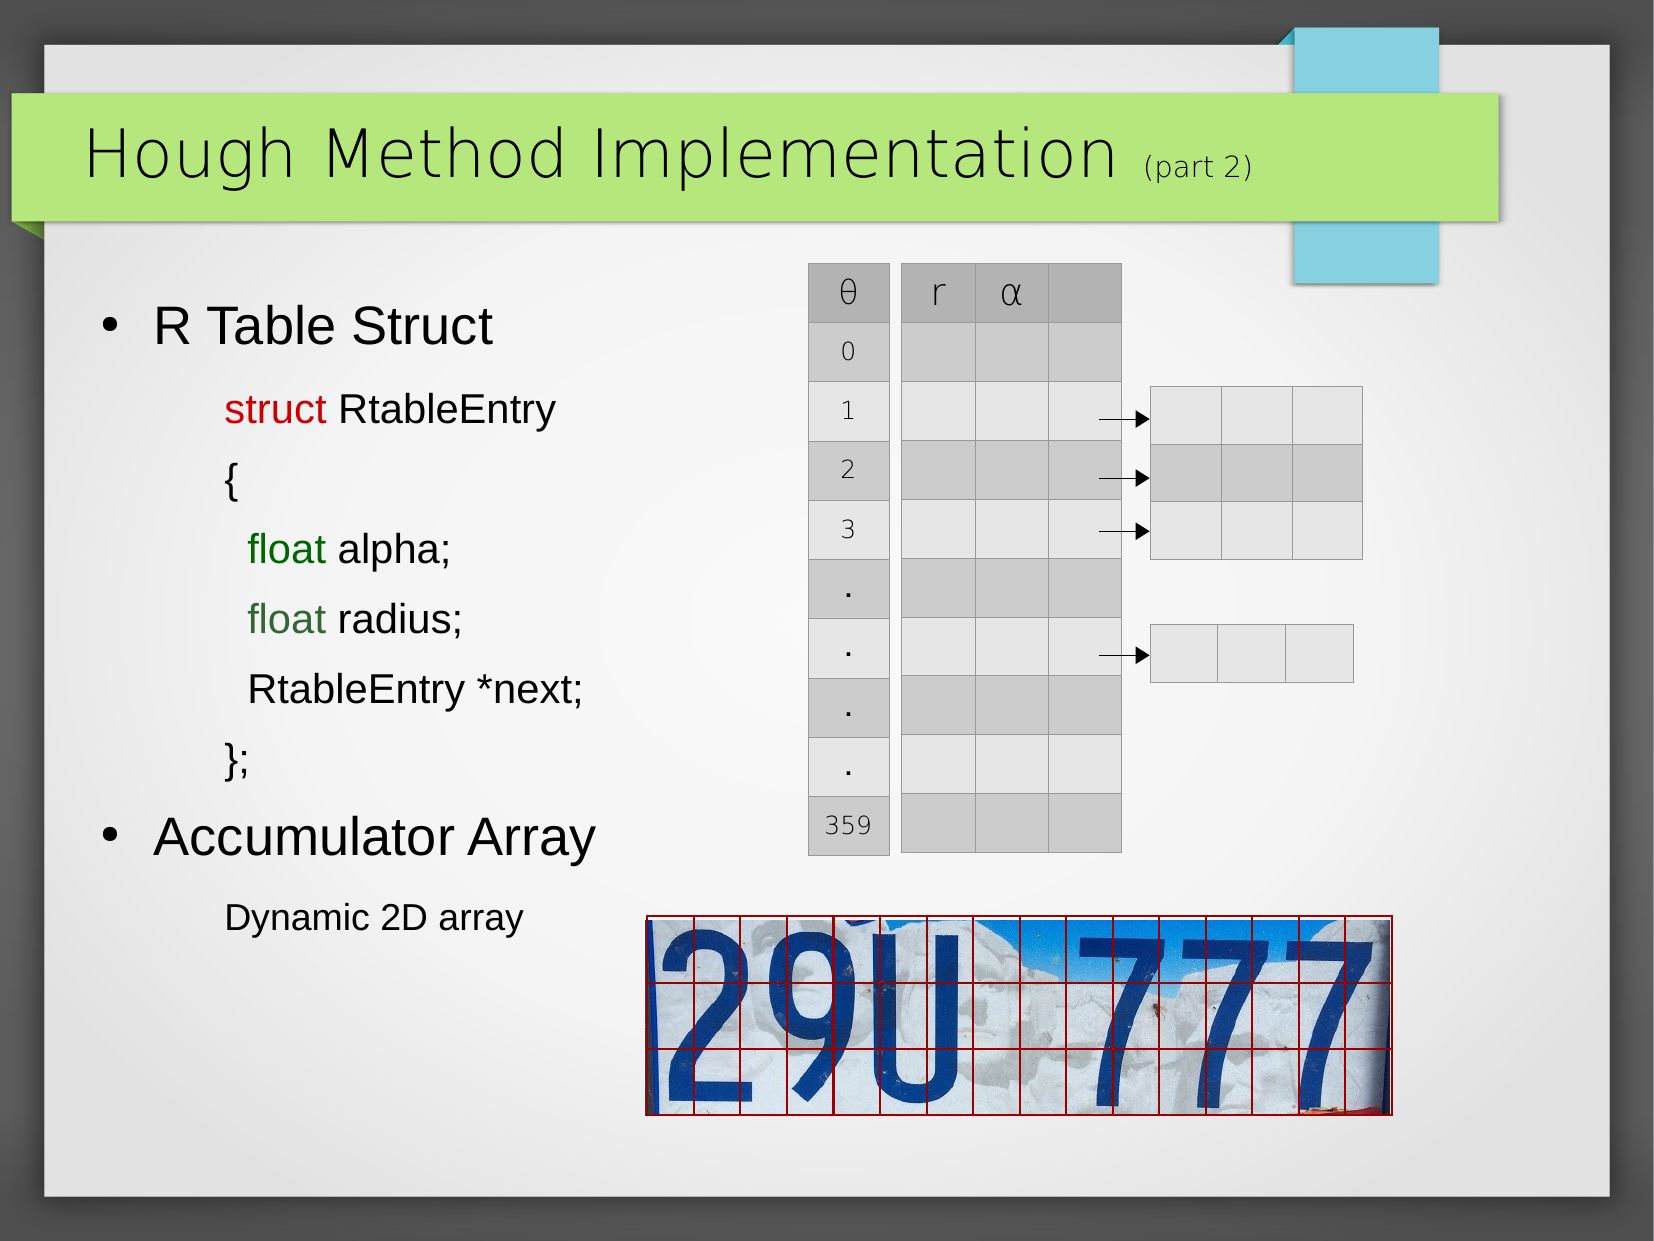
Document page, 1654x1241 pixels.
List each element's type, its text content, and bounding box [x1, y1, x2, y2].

table_header [1160, 917, 1205, 982]
table_header [1067, 917, 1112, 982]
table_cell 359 [809, 797, 889, 855]
table_header [1049, 264, 1121, 322]
table_cell [1207, 984, 1251, 1048]
table_cell [974, 984, 1019, 1048]
table_cell [1114, 1050, 1158, 1114]
table_cell . [809, 560, 889, 618]
table_cell [976, 676, 1048, 734]
table_cell 3 [809, 501, 889, 559]
table_header [1151, 625, 1217, 682]
table_cell [1222, 502, 1292, 559]
table_header [1114, 917, 1158, 982]
table_header [1218, 625, 1285, 682]
table_header α [976, 264, 1048, 322]
table_cell [1049, 794, 1121, 852]
table_cell [1207, 1050, 1251, 1114]
table_cell [902, 618, 975, 675]
table_cell [788, 1050, 832, 1114]
table_header [974, 917, 1019, 982]
table_cell [902, 559, 975, 617]
table_cell [1222, 445, 1292, 501]
table_header θ [809, 264, 889, 322]
picture [0, 0, 1654, 1241]
table_header [1286, 625, 1353, 682]
table_cell [835, 984, 879, 1048]
table_cell [1300, 1050, 1344, 1114]
table_cell [741, 1050, 786, 1114]
table_header [1222, 387, 1292, 444]
table_cell [1293, 445, 1362, 501]
table_header [1207, 917, 1251, 982]
table_cell [1160, 1050, 1205, 1114]
table_cell [788, 984, 832, 1048]
table_cell [976, 441, 1048, 499]
table_cell [902, 441, 975, 499]
table_cell [695, 1050, 739, 1114]
table_header [1253, 917, 1298, 982]
table_cell [902, 323, 975, 381]
table_header [695, 917, 739, 982]
table_header [1300, 917, 1344, 982]
table_cell [976, 794, 1048, 852]
table_header [741, 917, 786, 982]
table_cell [1049, 441, 1121, 499]
table_cell [741, 984, 786, 1048]
table_cell [1021, 1050, 1065, 1114]
table_cell . [809, 738, 889, 796]
table_cell [1067, 1050, 1112, 1114]
table_cell [902, 735, 975, 793]
table_cell [902, 676, 975, 734]
table_cell [902, 500, 975, 558]
table_header [881, 917, 926, 982]
table_cell [1049, 323, 1121, 381]
table_cell [1049, 618, 1121, 675]
table_cell [1151, 445, 1221, 501]
table_cell [976, 618, 1048, 675]
table_cell [976, 500, 1048, 558]
table_header [1021, 917, 1065, 982]
table_header [1151, 387, 1221, 444]
table_header [1293, 387, 1362, 444]
table_cell [1049, 500, 1121, 558]
table_cell [695, 984, 739, 1048]
table_cell [974, 1050, 1019, 1114]
table_cell 1 [809, 382, 889, 441]
table_cell [928, 984, 972, 1048]
table_cell [928, 1050, 972, 1114]
title Hough Method Implementation (part 2) [82, 94, 1264, 213]
table_cell [1293, 502, 1362, 559]
table_cell [976, 323, 1048, 381]
table_cell [976, 559, 1048, 617]
table_cell [1253, 1050, 1298, 1114]
table_cell [976, 382, 1048, 440]
table_cell [1300, 984, 1344, 1048]
table_cell [1049, 676, 1121, 734]
table_cell [648, 984, 693, 1048]
table_cell [1067, 984, 1112, 1048]
table_cell . [809, 619, 889, 678]
list R Table Struct struct RtableEntry { float alpha; float radius; RtableEntry *next; }; Accumulator Array Dynamic 2D array [82, 295, 1571, 1015]
table_header r [902, 264, 975, 322]
table_cell [648, 1050, 693, 1114]
table_header [835, 917, 879, 982]
table_cell . [809, 679, 889, 737]
table_cell [1114, 984, 1158, 1048]
table_cell [1253, 984, 1298, 1048]
table_cell [902, 382, 975, 440]
table_cell 0 [809, 323, 889, 381]
table_cell [1049, 735, 1121, 793]
table_header [788, 917, 832, 982]
table_cell [1049, 382, 1121, 440]
table_cell [835, 1050, 879, 1114]
table_cell [881, 984, 926, 1048]
table_cell [1021, 984, 1065, 1048]
table_cell [1151, 502, 1221, 559]
table_cell [902, 794, 975, 852]
table_cell [1049, 559, 1121, 617]
table_cell [1346, 1050, 1391, 1114]
table_cell [1346, 984, 1391, 1048]
table_cell 2 [809, 442, 889, 500]
table_cell [1160, 984, 1205, 1048]
table_header [928, 917, 972, 982]
table_header [1346, 917, 1391, 982]
table_cell [881, 1050, 926, 1114]
table_cell [976, 735, 1048, 793]
table_header [648, 917, 693, 982]
